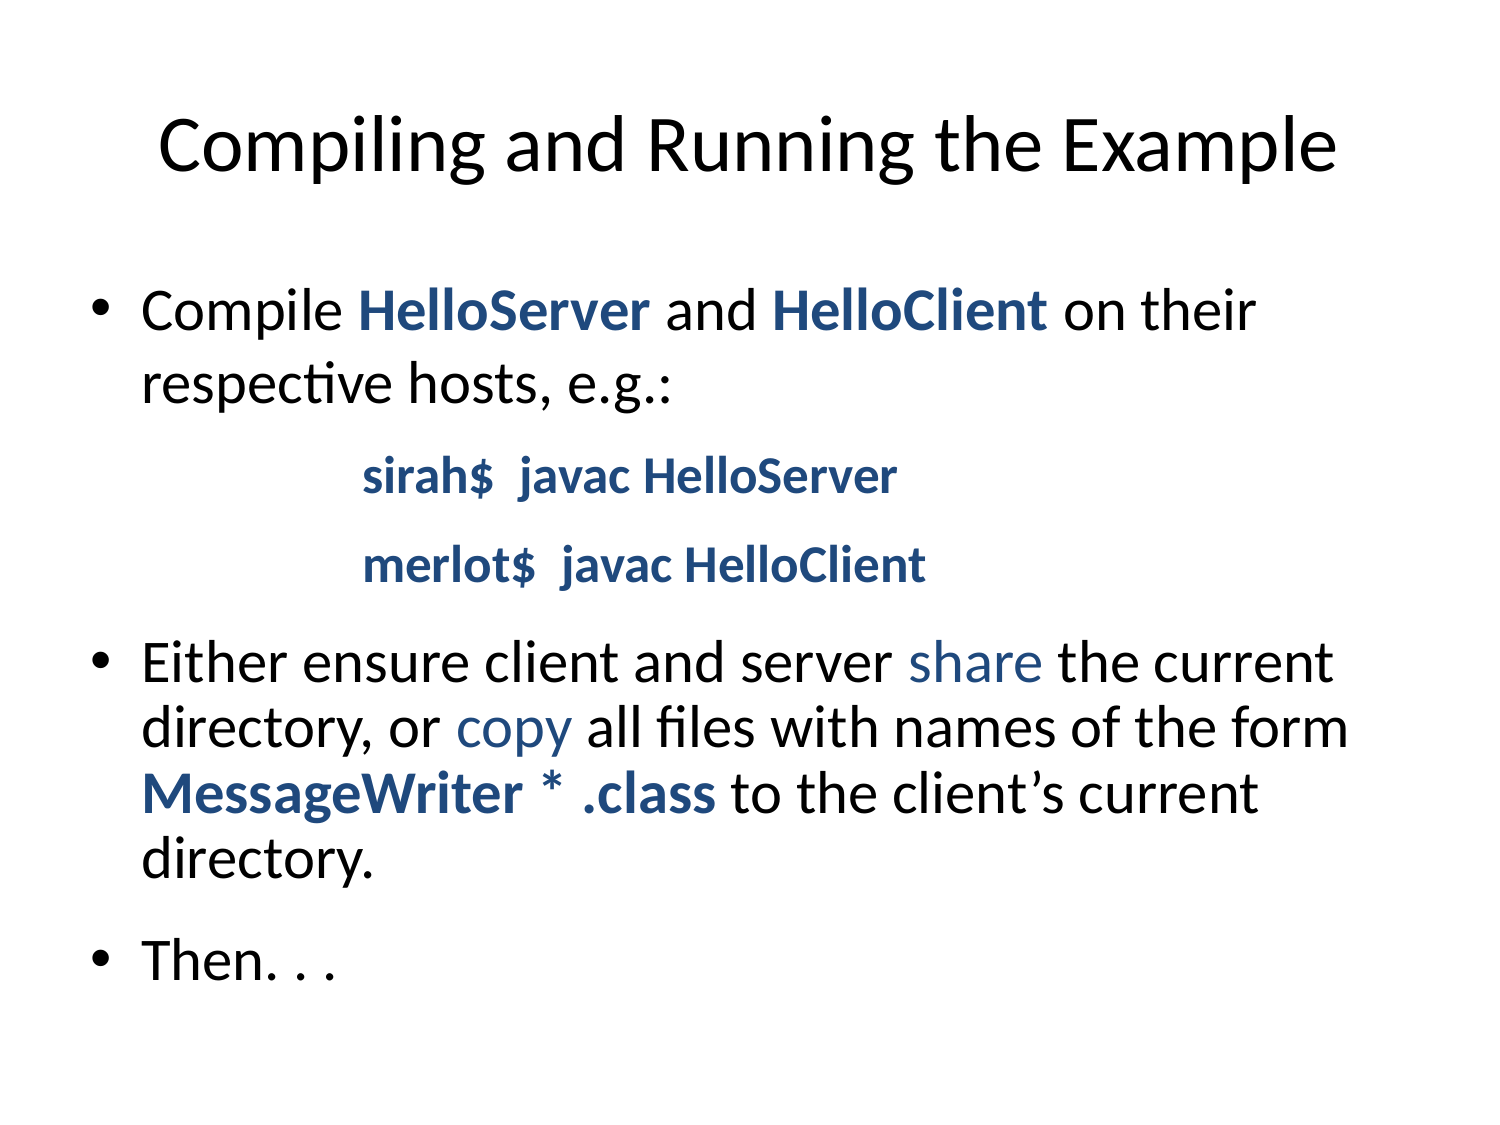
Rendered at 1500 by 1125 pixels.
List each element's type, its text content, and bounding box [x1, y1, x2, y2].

list Compile HelloServer and HelloClient on their respective hosts, e.g.: sirah$ javac HelloServer merlot$ javac HelloClient Either ensure client and server share the current directory, or copy all files with names of the form MessageWriter * .class to the client’s current directory. Then. . . [75, 262, 1425, 1005]
title Compiling and Running the Example [75, 45, 1425, 233]
